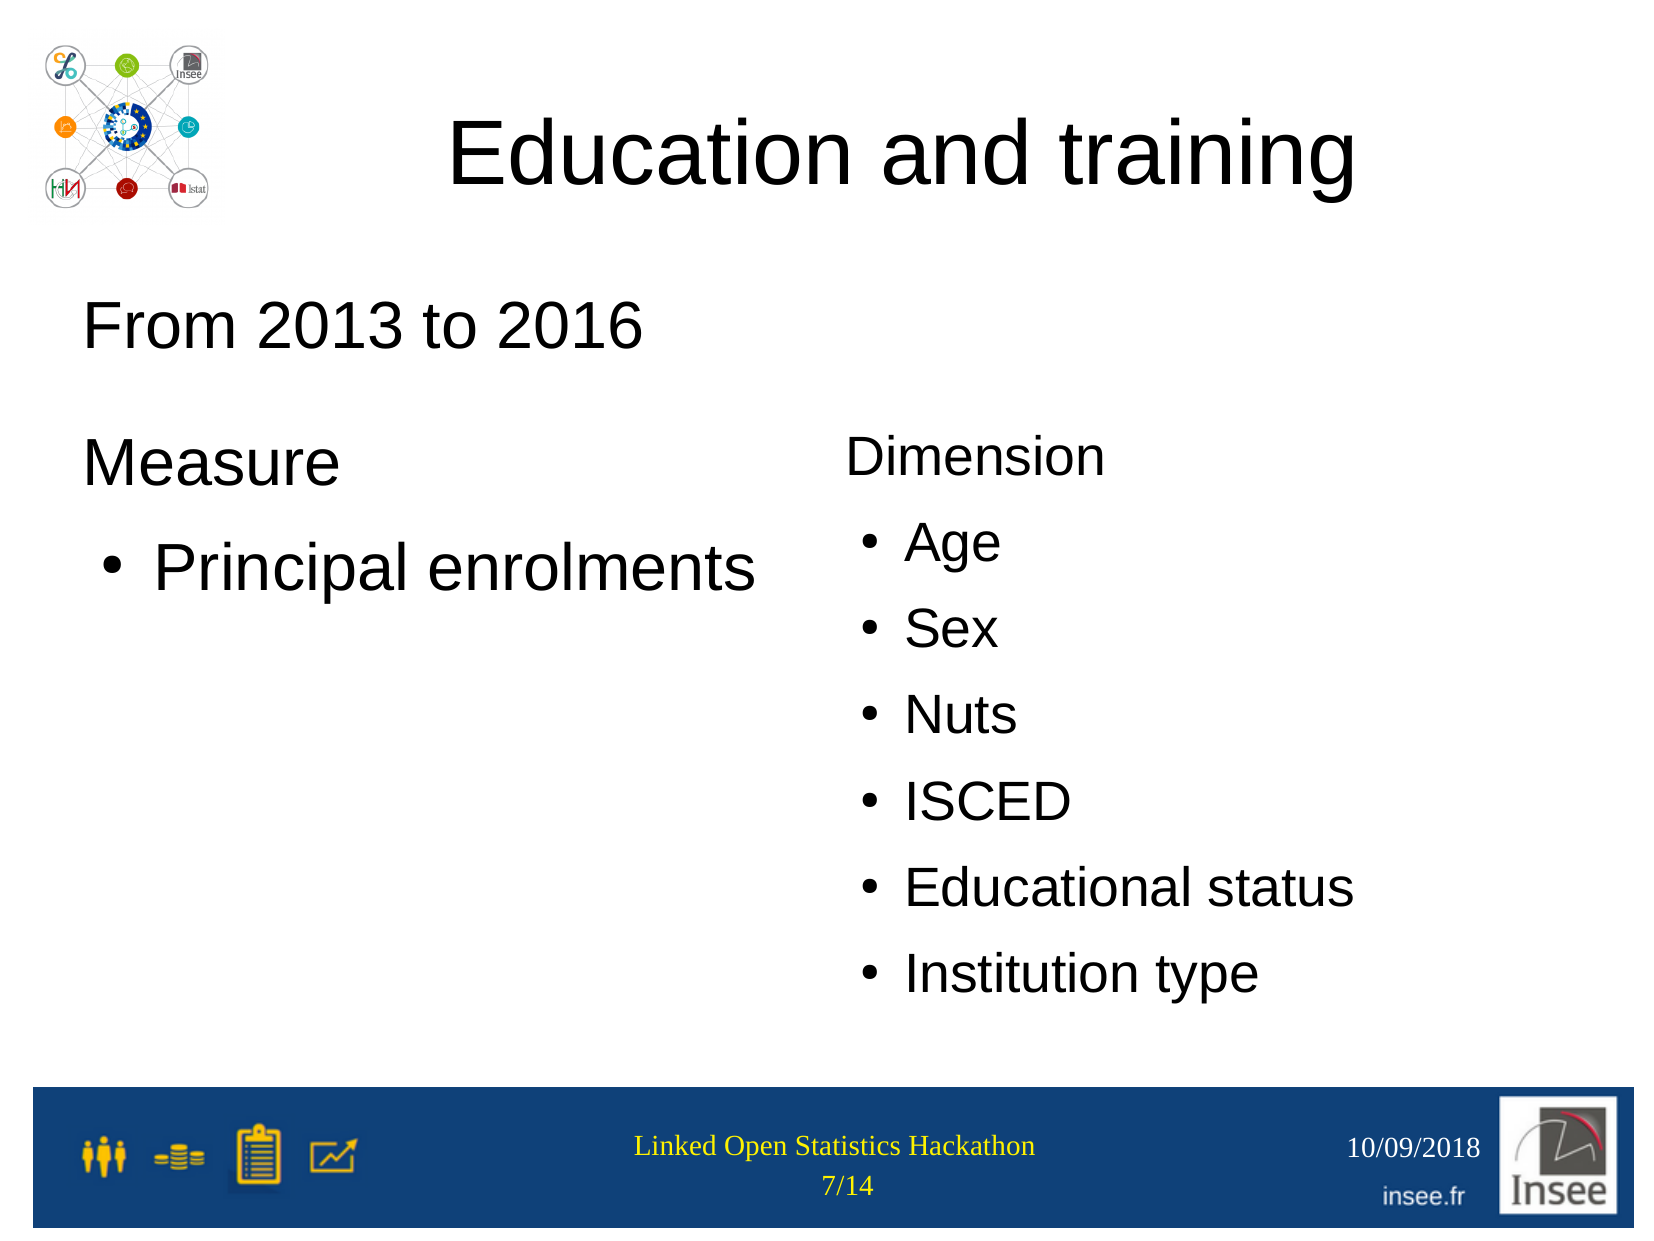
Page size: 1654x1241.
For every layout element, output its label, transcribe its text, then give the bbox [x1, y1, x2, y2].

list Measure Principal enrolments [82, 425, 809, 1012]
picture [28, 28, 225, 225]
list From 2013 to 2016 [82, 287, 1571, 402]
list Dimension Age Sex Nuts ISCED Educational status Institution type [845, 425, 1572, 1012]
title Education and training [236, 49, 1571, 257]
picture [33, 1087, 1634, 1228]
